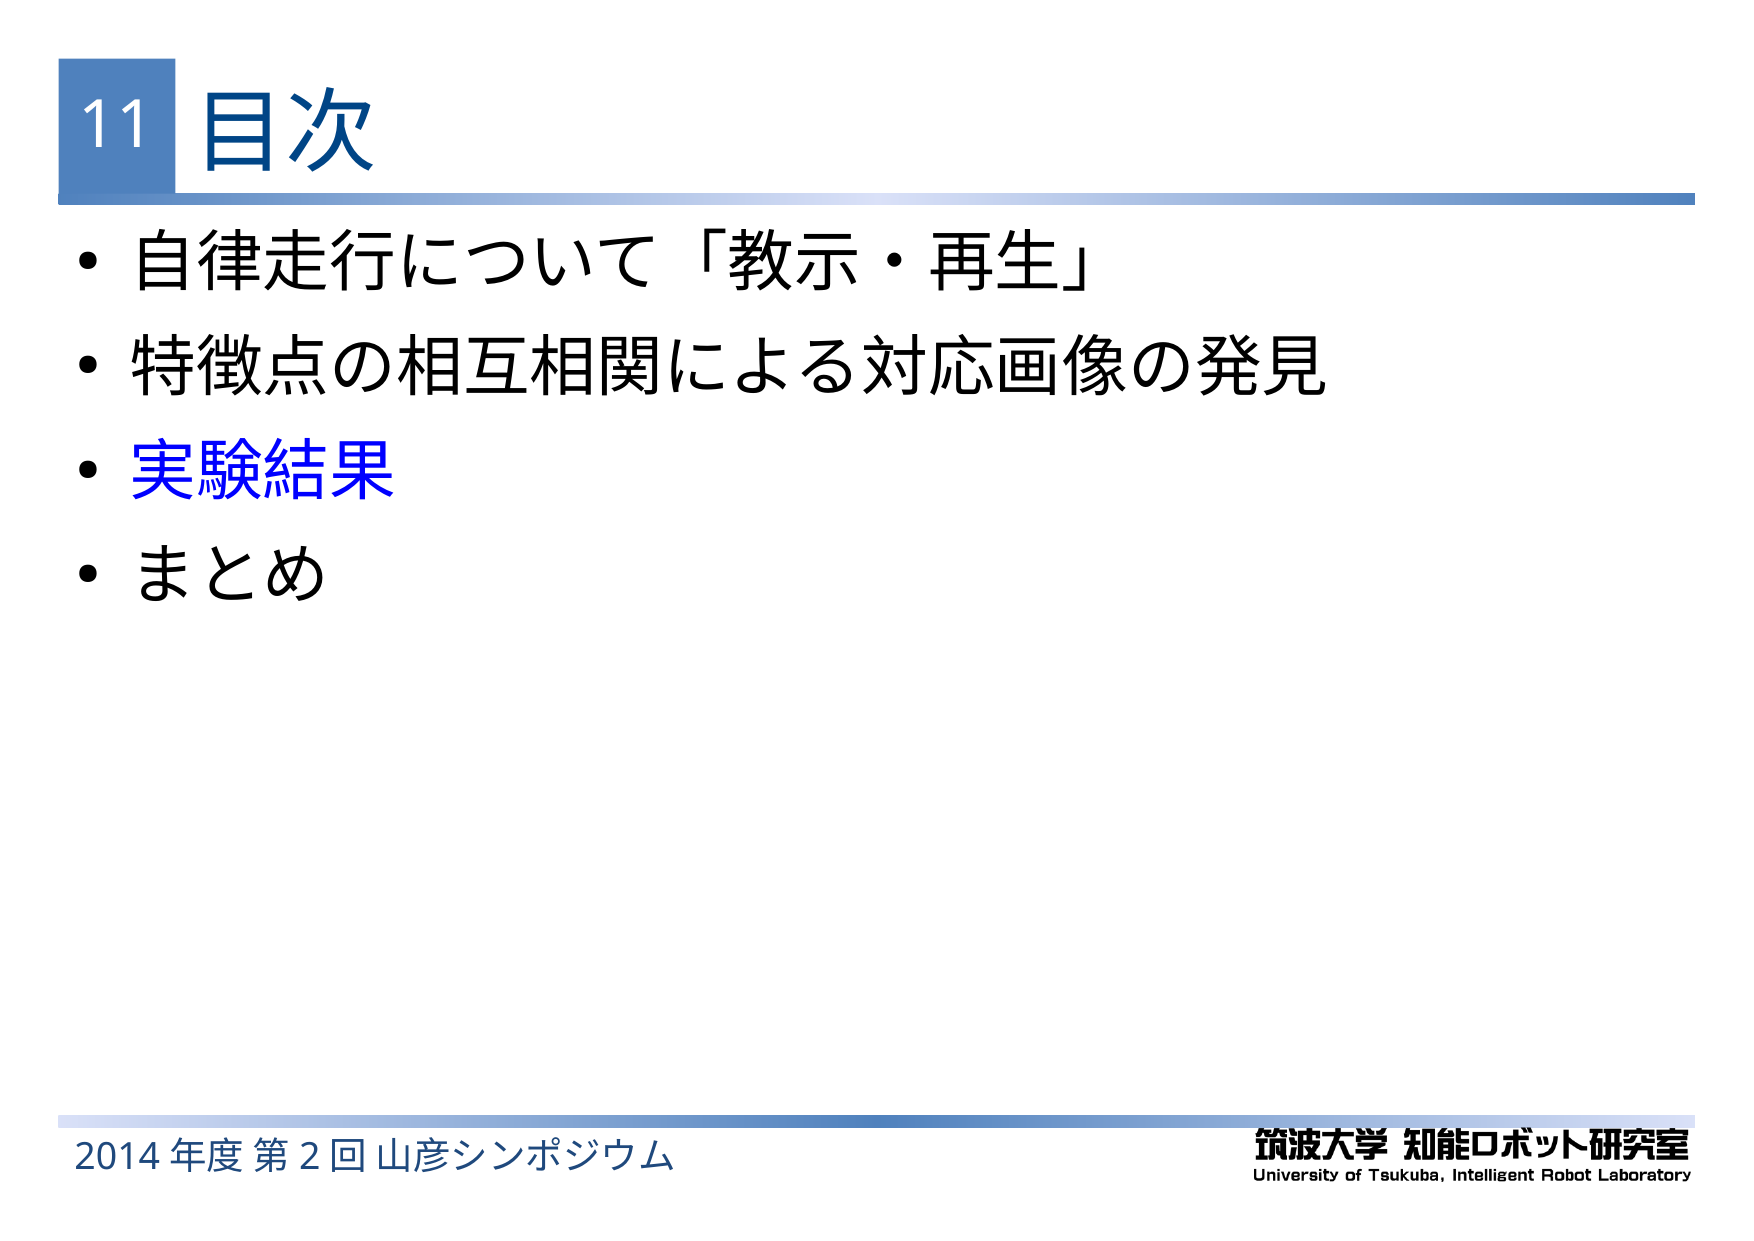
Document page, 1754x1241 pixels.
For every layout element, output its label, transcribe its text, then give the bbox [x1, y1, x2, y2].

title 目次 [193, 61, 1651, 205]
list 自律走行について「教示・再生」 特徴点の相互相関による対応画像の発見 実験結果 まとめ [58, 223, 1696, 1116]
picture [1252, 1127, 1691, 1182]
